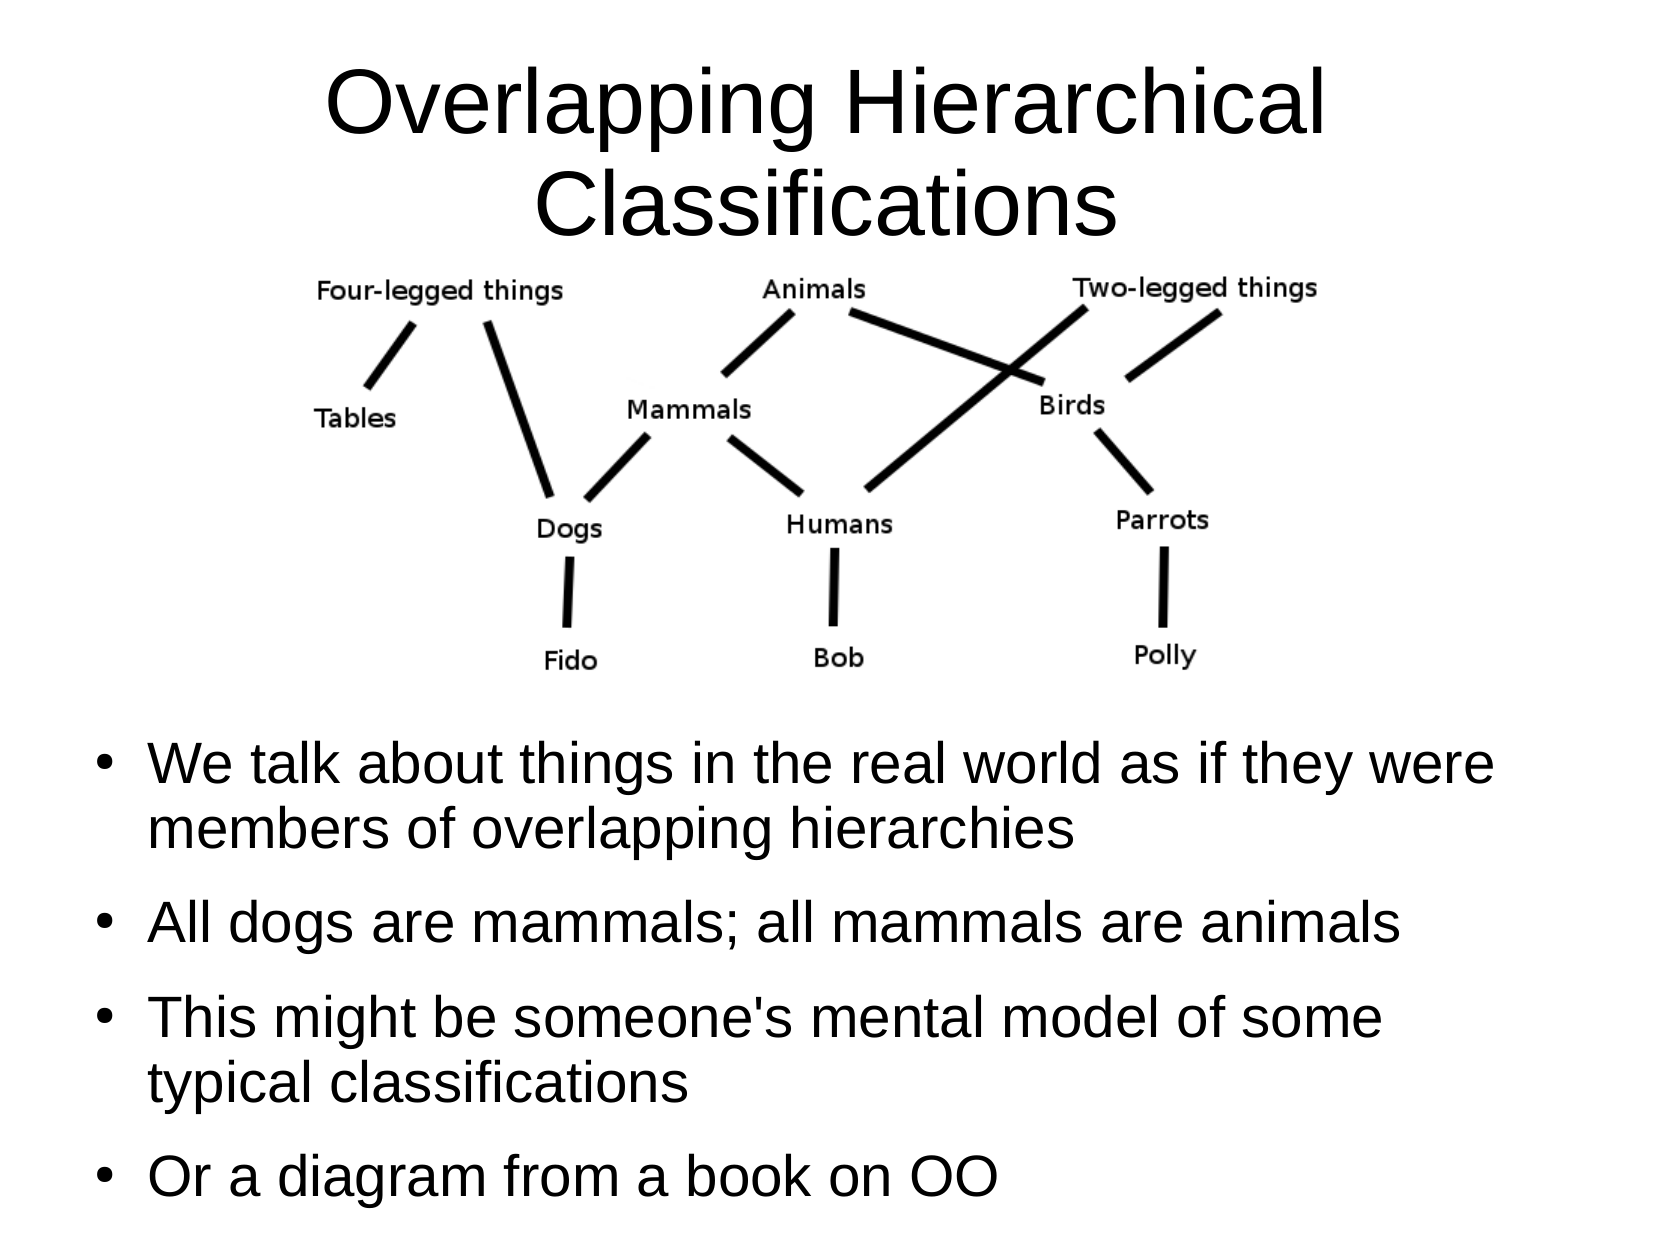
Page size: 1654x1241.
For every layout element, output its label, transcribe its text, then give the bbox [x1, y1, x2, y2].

title Overlapping Hierarchical Classifications [82, 49, 1571, 257]
picture [260, 239, 1407, 731]
list We talk about things in the real world as if they were members of overlapping hierarchies All dogs are mammals; all mammals are animals This might be someone's mental model of some typical classifications Or a diagram from a book on OO [76, 730, 1565, 1208]
